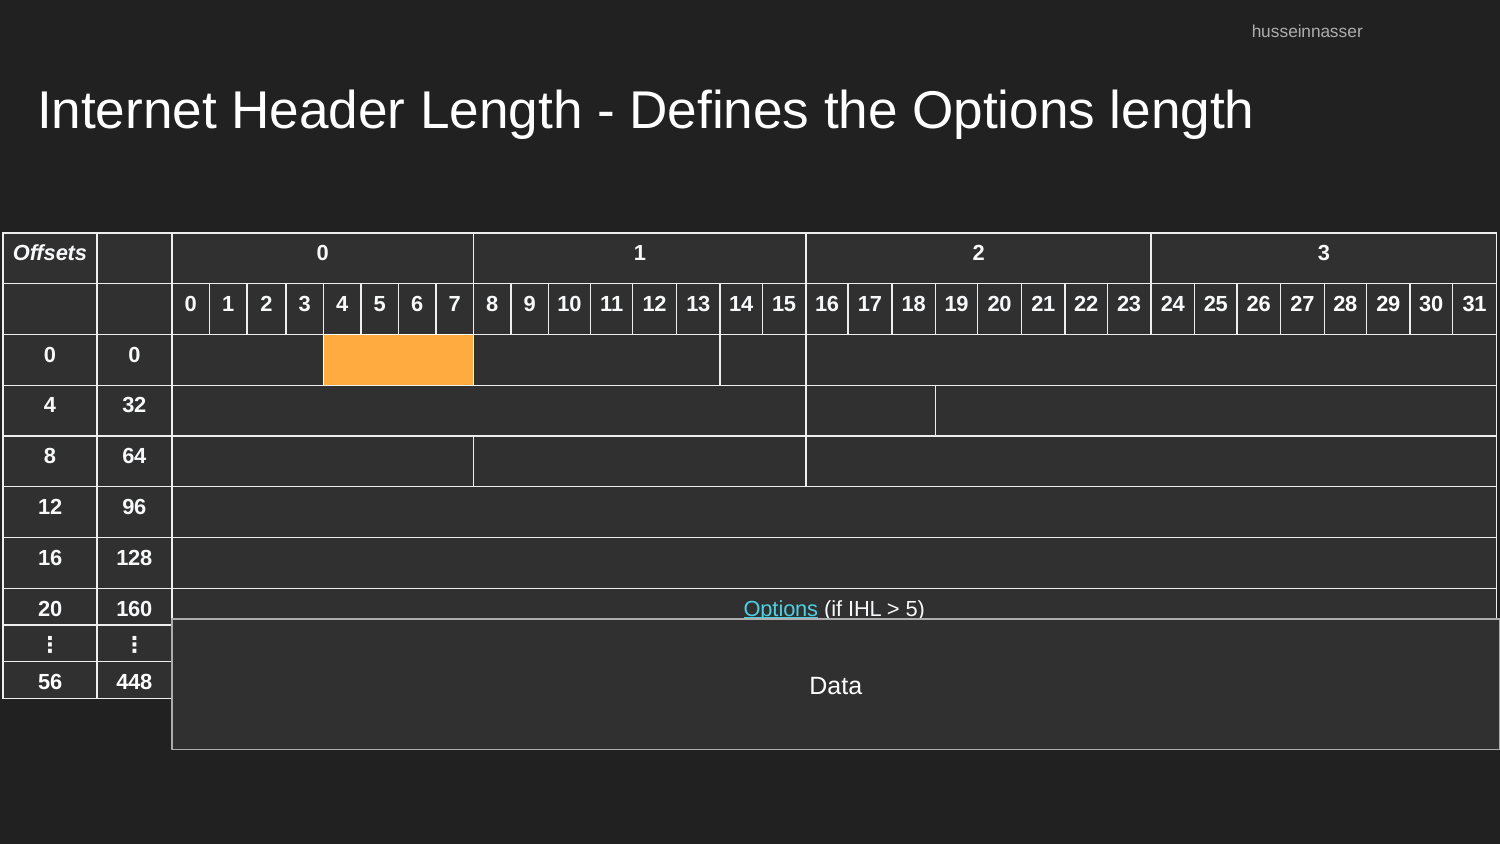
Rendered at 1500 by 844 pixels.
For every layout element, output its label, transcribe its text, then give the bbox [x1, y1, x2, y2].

table_cell 16 [807, 284, 847, 334]
table_cell 64 [98, 437, 171, 486]
table_cell 13 [677, 284, 719, 334]
table_cell 30 [1411, 284, 1452, 334]
table_cell 8 [4, 437, 96, 486]
table_cell 5 [362, 284, 398, 334]
table_header 3 [1152, 234, 1496, 283]
table_cell [807, 335, 1496, 385]
table_cell 11 [591, 284, 632, 334]
table_cell [936, 386, 1496, 435]
table_cell 26 [1238, 284, 1280, 334]
table_cell 9 [512, 284, 548, 334]
table_cell 22 [1066, 284, 1107, 334]
table_cell 3 [287, 284, 323, 334]
text_box Data [171, 619, 1500, 750]
table_cell 8 [474, 284, 510, 334]
table_cell 20 [978, 284, 1021, 334]
table_cell 12 [4, 487, 96, 537]
table_cell 0 [173, 284, 209, 334]
table_header 0 [173, 234, 473, 283]
table_cell 160 [98, 589, 171, 624]
table_cell 25 [1195, 284, 1236, 334]
table_cell 18 [893, 284, 935, 334]
table_cell 29 [1367, 284, 1409, 334]
table_cell 17 [849, 284, 891, 334]
subtitle husseinnasser [1236, 11, 1492, 53]
table_cell ⋮ [4, 626, 96, 661]
table_cell 0 [4, 335, 96, 385]
table_cell 6 [399, 284, 435, 334]
table_header 1 [474, 234, 805, 283]
table_cell 448 [98, 662, 171, 698]
table_cell [721, 335, 805, 385]
table_cell [98, 284, 171, 334]
table_cell 28 [1325, 284, 1366, 334]
table_cell 96 [98, 487, 171, 537]
table_cell [173, 487, 1496, 537]
table_cell 56 [4, 662, 96, 698]
table_cell 23 [1108, 284, 1150, 334]
table_cell ⋮ [98, 626, 171, 661]
table_cell 14 [721, 284, 762, 334]
table_cell 12 [633, 284, 676, 334]
table_cell [173, 538, 1496, 588]
table_cell [173, 437, 473, 486]
table_cell 0 [98, 335, 171, 385]
table_header 2 [807, 234, 1150, 283]
table_cell [173, 335, 323, 385]
table_cell 4 [324, 284, 360, 334]
table_header [98, 234, 171, 283]
table_cell 16 [4, 538, 96, 588]
table_cell 20 [4, 589, 96, 624]
table_cell 128 [98, 538, 171, 588]
table_cell [474, 437, 805, 486]
table_cell Options (if IHL > 5) [173, 589, 1496, 619]
table_cell [474, 335, 719, 385]
table_cell 4 [4, 386, 96, 435]
table_cell 21 [1022, 284, 1064, 334]
table_cell 32 [98, 386, 171, 435]
table_cell 15 [763, 284, 805, 334]
table_cell 1 [210, 284, 246, 334]
table_cell 24 [1152, 284, 1194, 334]
table_cell 10 [549, 284, 590, 334]
title Internet Header Length - Defines the Options length [22, 60, 1420, 155]
table_cell 2 [248, 284, 285, 334]
table_cell 7 [437, 284, 473, 334]
table_header Offsets [4, 234, 96, 283]
table_cell 19 [936, 284, 977, 334]
table_cell [807, 437, 1496, 486]
table_cell 27 [1281, 284, 1324, 334]
table_cell [324, 335, 473, 385]
table_cell [4, 284, 96, 334]
table_cell 31 [1453, 284, 1496, 334]
table_cell [173, 386, 805, 435]
table_cell [807, 386, 935, 435]
